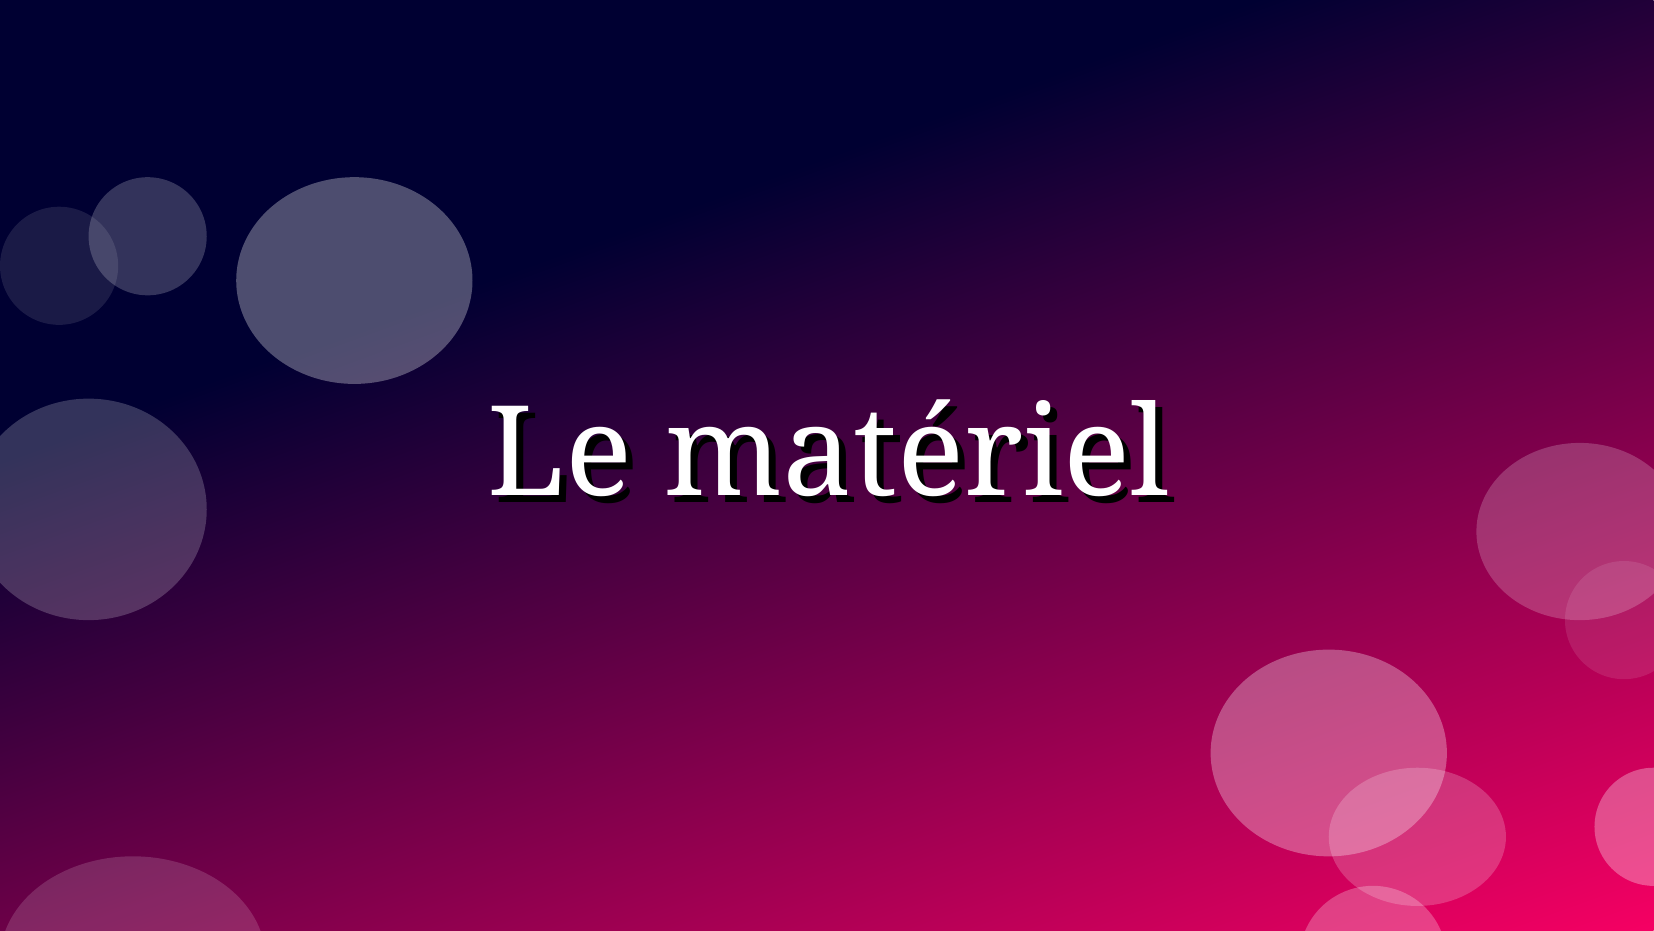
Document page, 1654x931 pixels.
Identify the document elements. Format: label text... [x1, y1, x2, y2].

text_box Le matériel [472, 354, 1447, 768]
